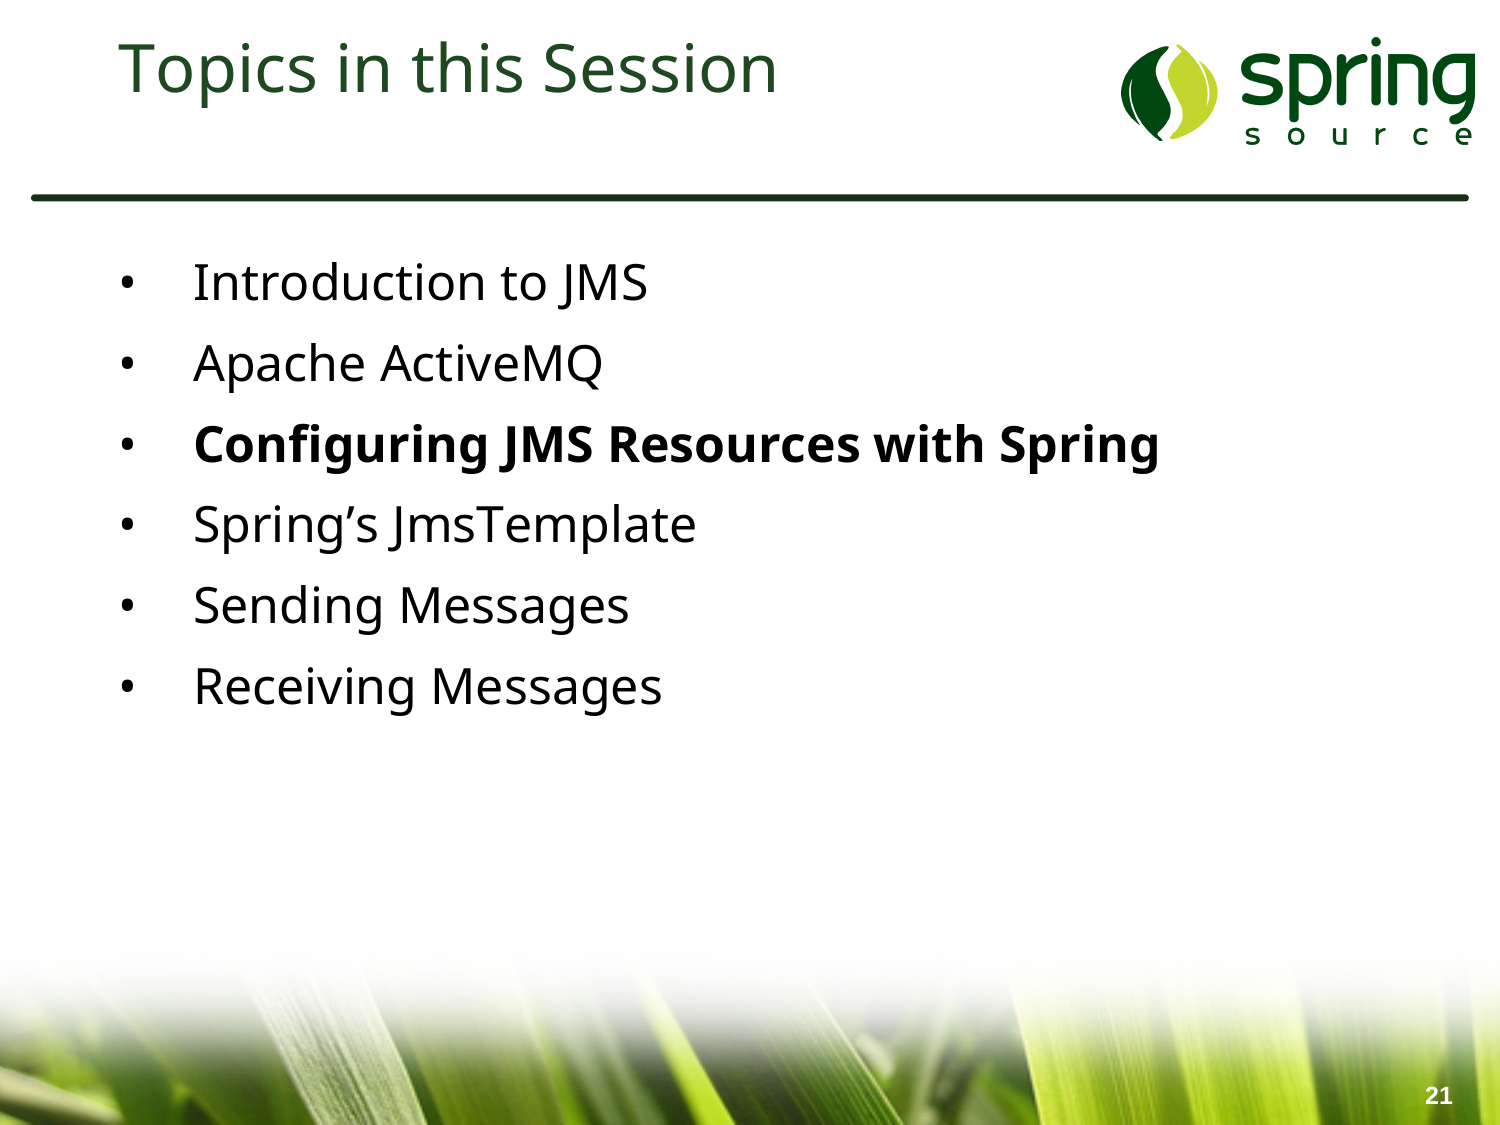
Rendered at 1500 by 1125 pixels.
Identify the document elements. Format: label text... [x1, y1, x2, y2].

picture [1136, 37, 1475, 145]
list Introduction to JMS Apache ActiveMQ Configuring JMS Resources with Spring Spring’s JmsTemplate Sending Messages Receiving Messages [103, 239, 1394, 903]
picture [0, 944, 1500, 1125]
title Topics in this Session [103, 13, 1136, 177]
